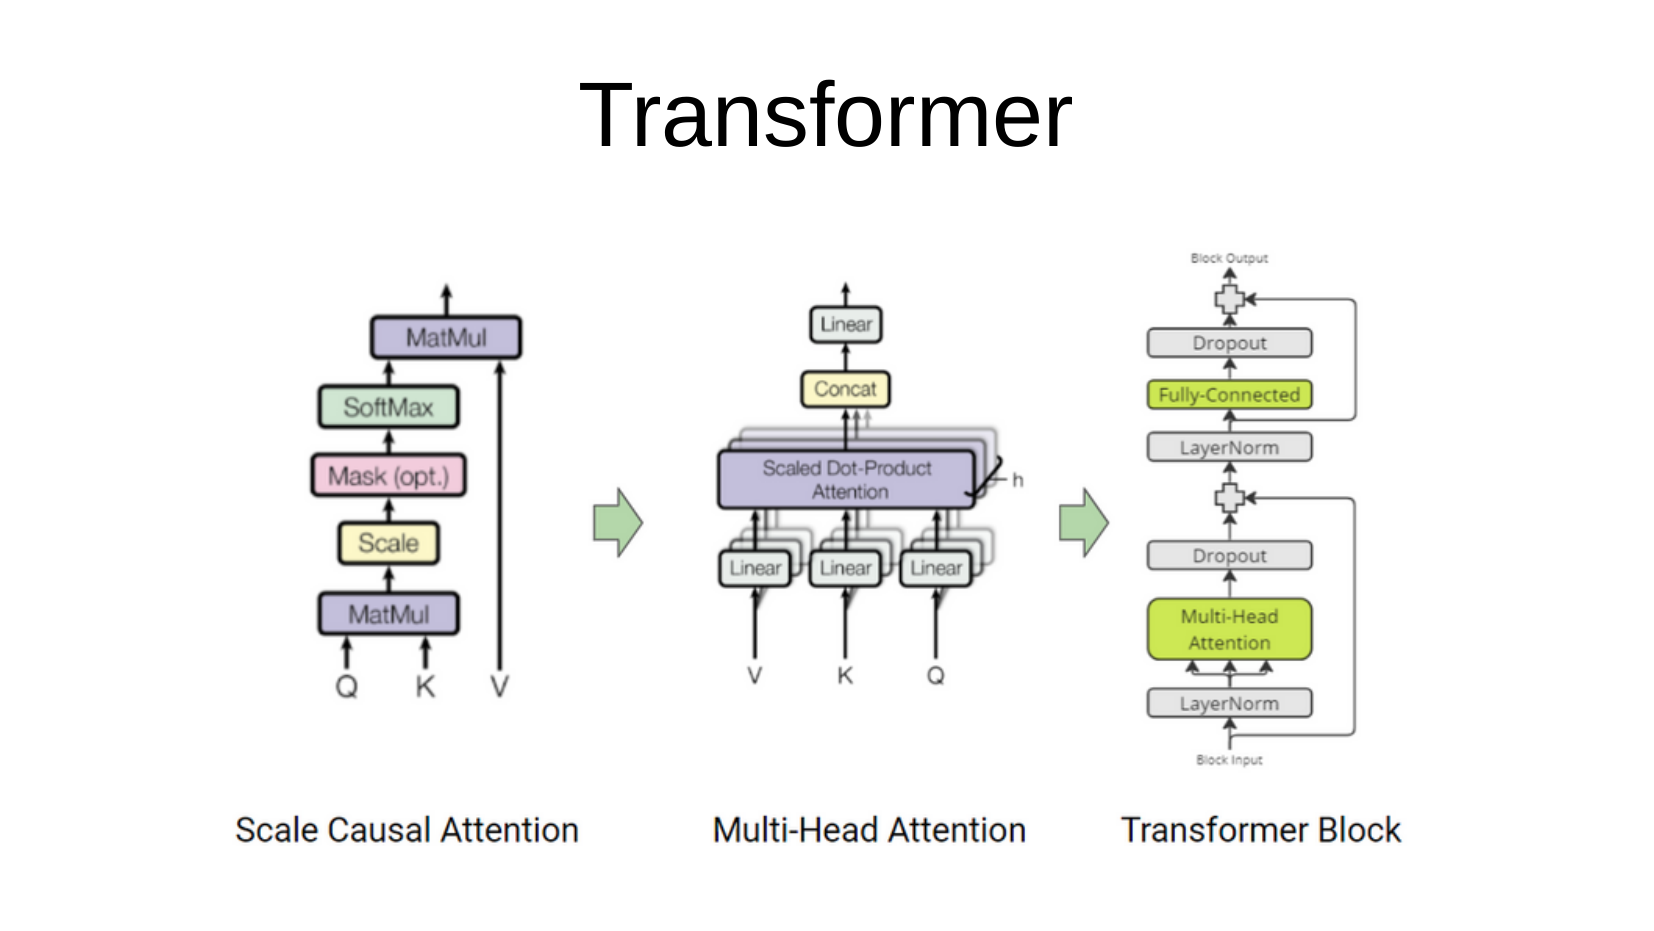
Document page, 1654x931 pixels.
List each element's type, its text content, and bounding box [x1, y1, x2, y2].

picture [225, 224, 1411, 860]
title Transformer [82, 37, 1571, 193]
